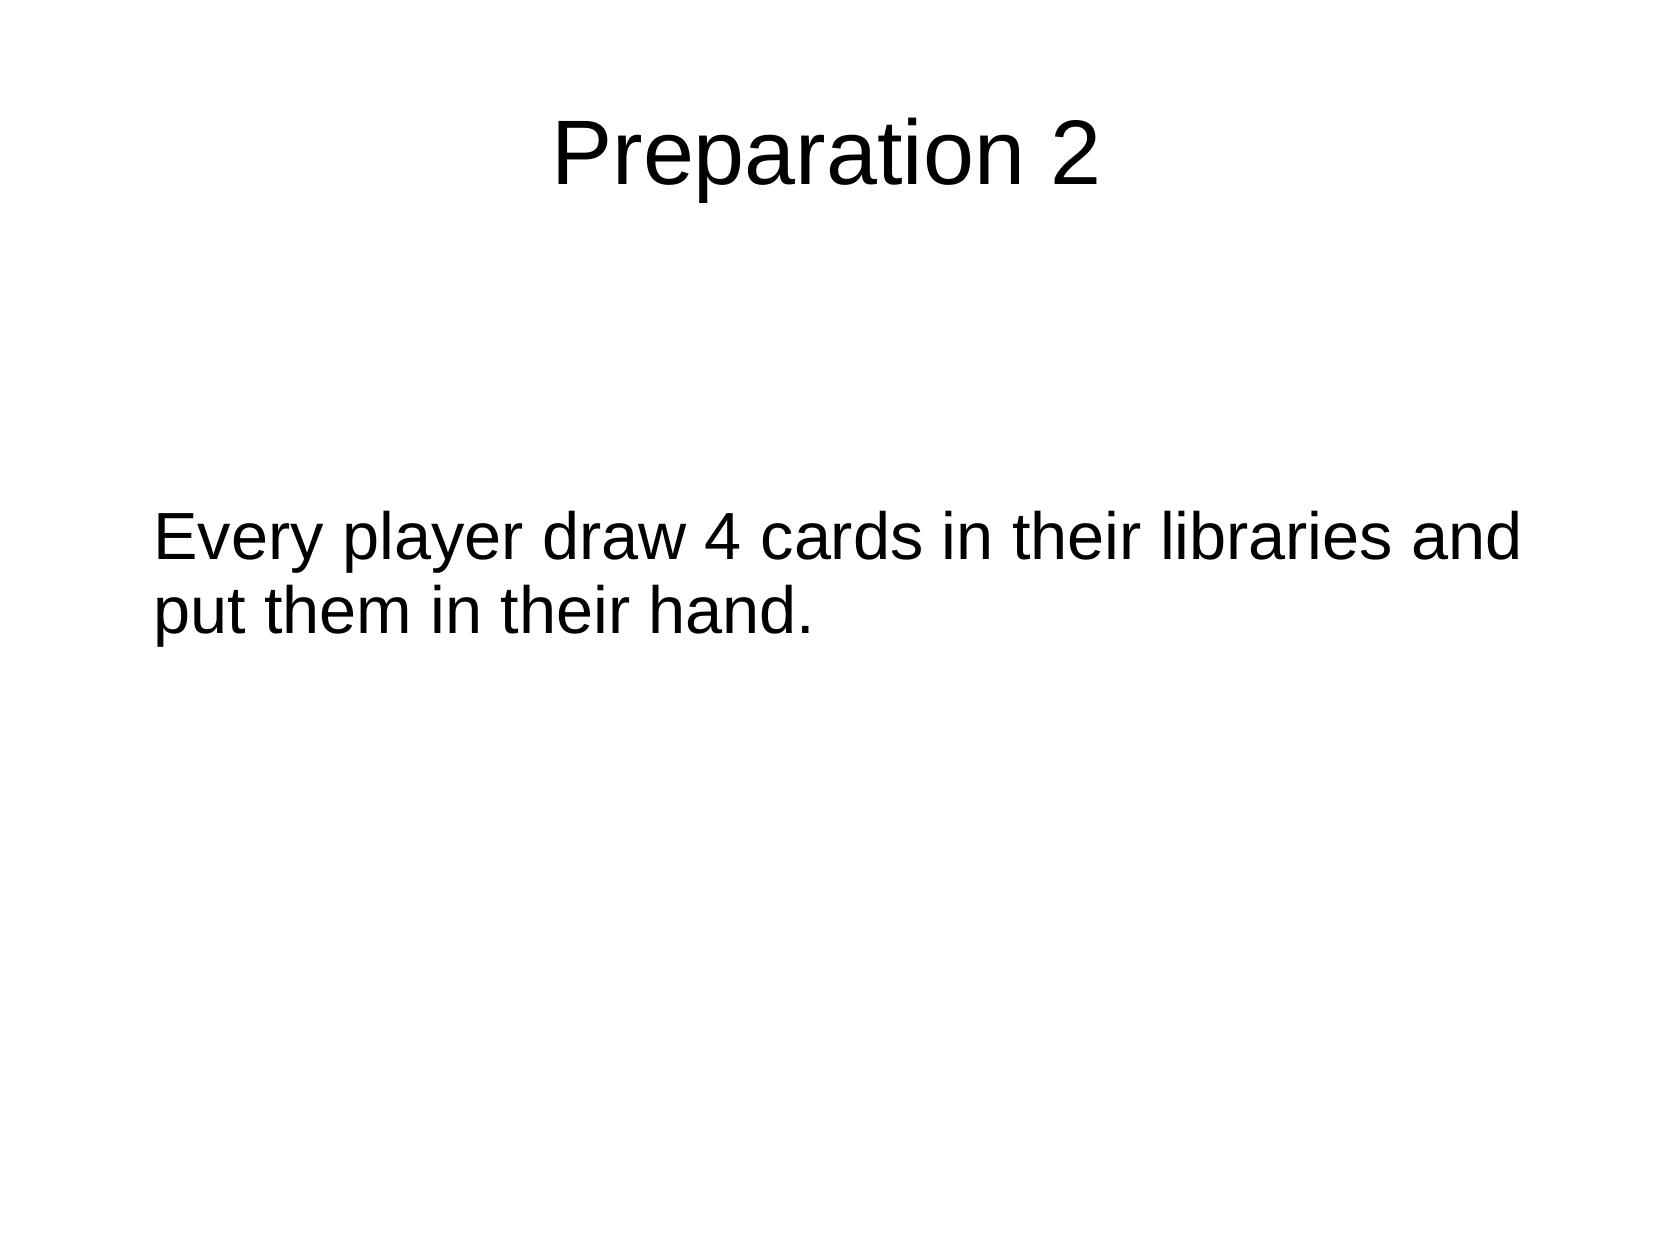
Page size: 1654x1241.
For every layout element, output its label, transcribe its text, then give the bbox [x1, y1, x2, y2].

list Every player draw 4 cards in their libraries and put them in their hand. [82, 290, 1571, 1109]
title Preparation 2 [82, 49, 1571, 257]
